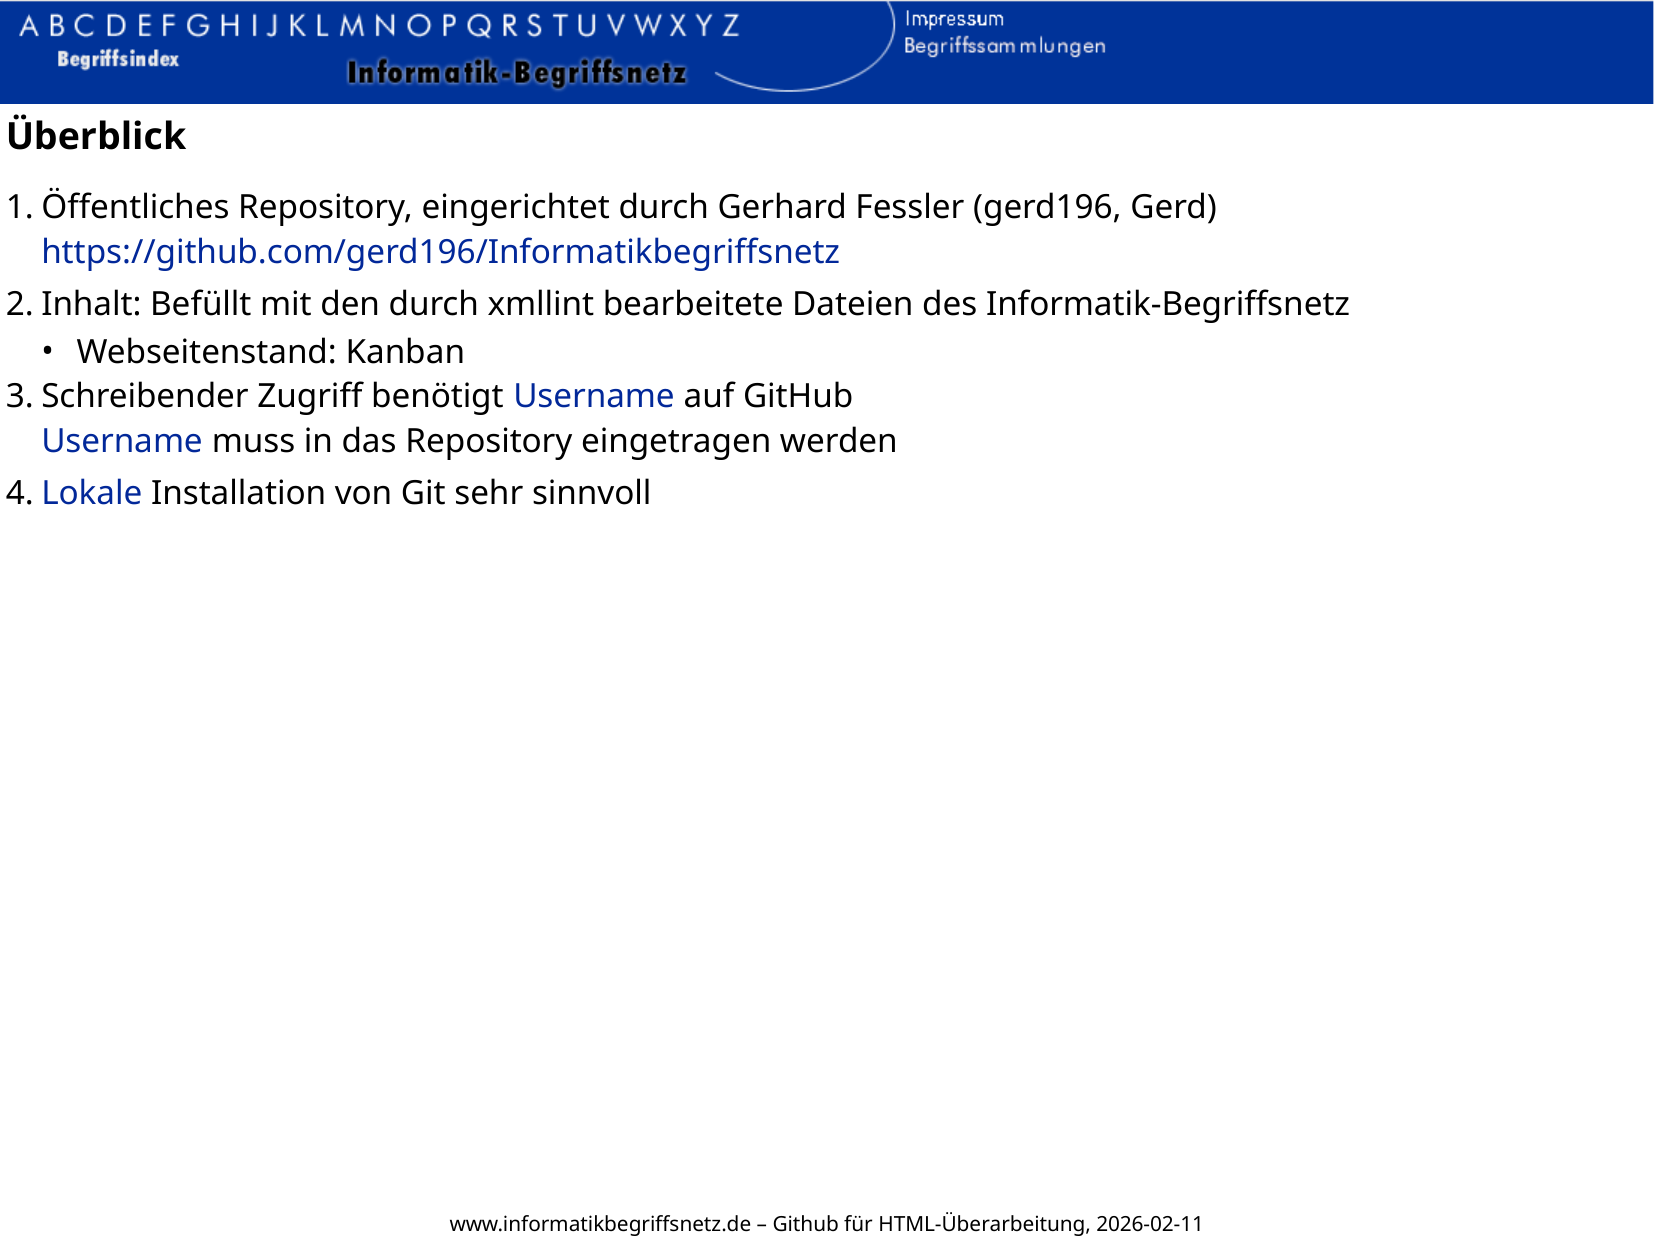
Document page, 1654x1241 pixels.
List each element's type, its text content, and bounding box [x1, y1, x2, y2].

list Öffentliches Repository, eingerichtet durch Gerhard Fessler (gerd196, Gerd) https://github.com/gerd196/Informatikbegriffsnetz Inhalt: Befüllt mit den durch xmllint bearbeitete Dateien des Informatik-Begriffsnetz Webseitenstand: Kanban Schreibender Zugriff benötigt Username auf GitHub Username muss in das Repository eingetragen werden Lokale Installation von Git sehr sinnvoll [5, 183, 1648, 1208]
picture [0, 0, 1654, 104]
title Überblick [5, 109, 1648, 175]
